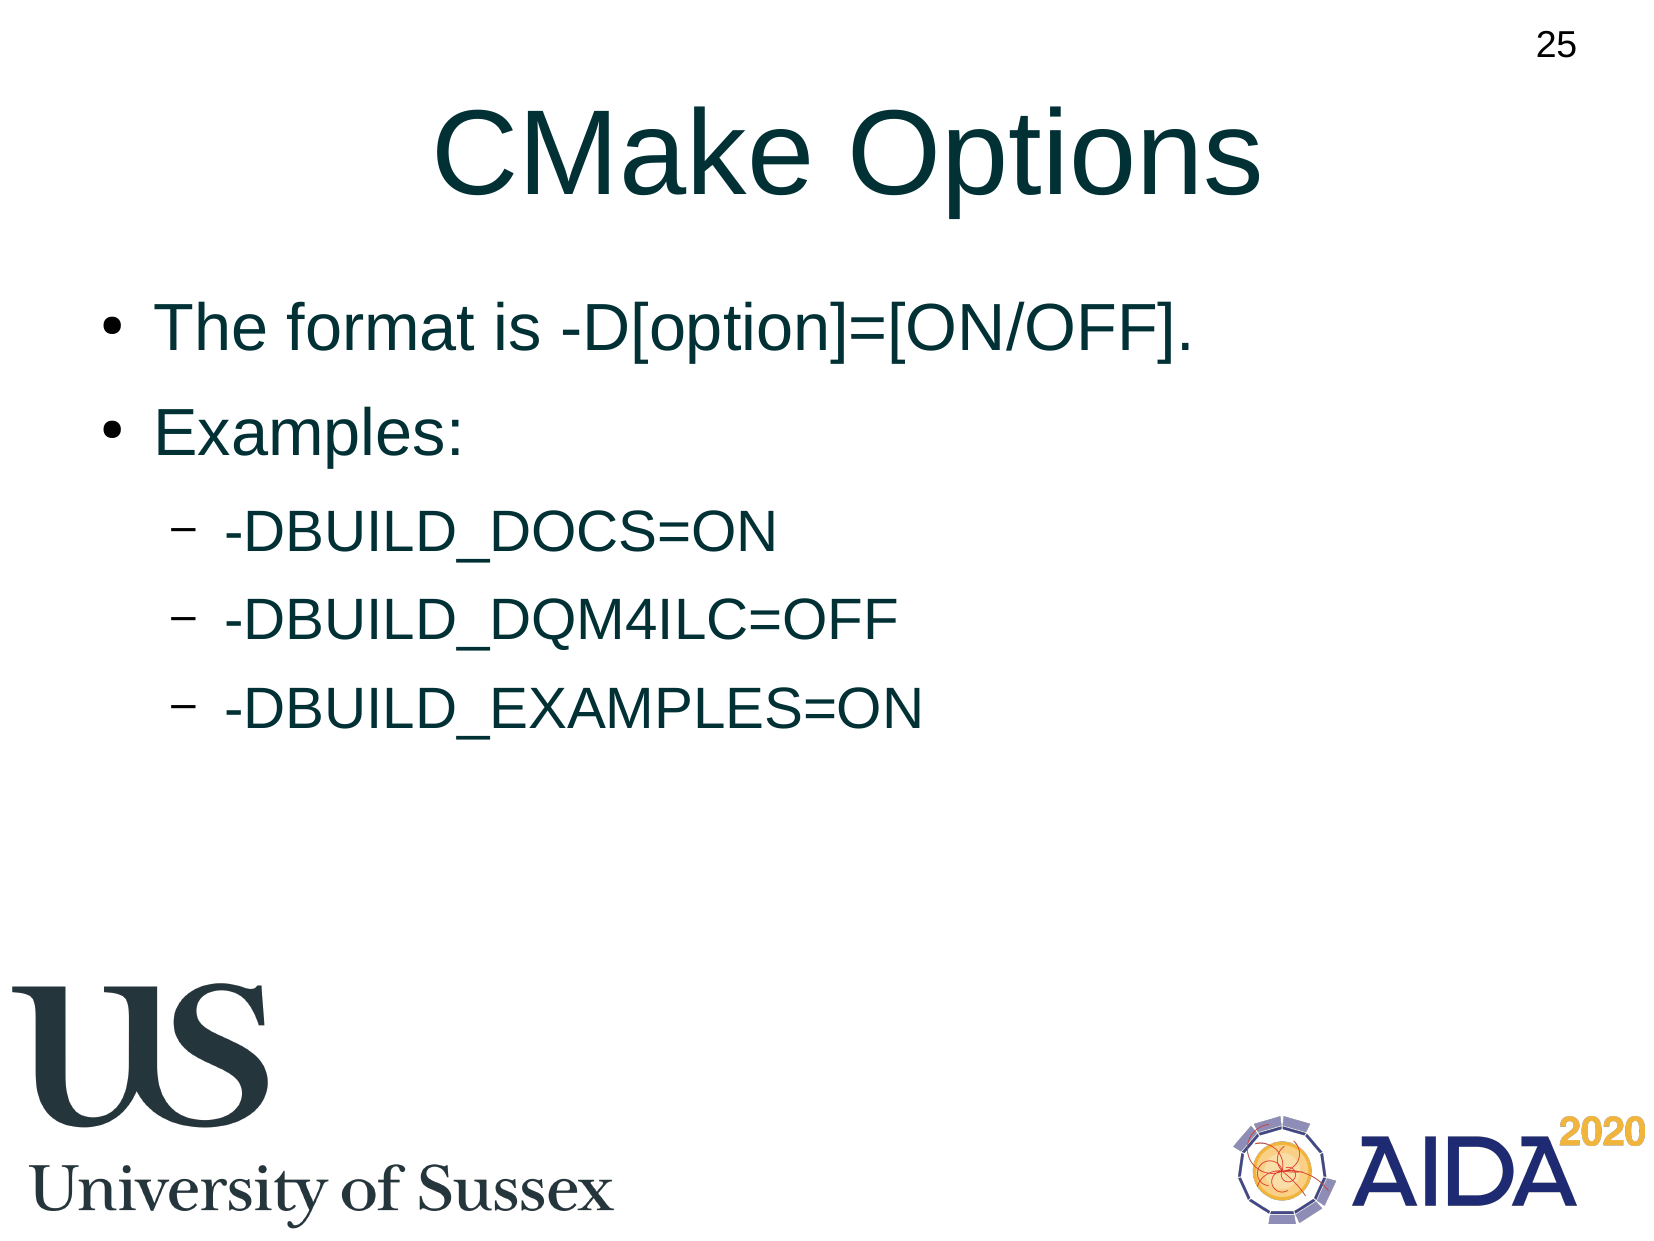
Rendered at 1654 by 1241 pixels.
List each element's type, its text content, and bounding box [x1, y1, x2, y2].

text_box <number> [1521, 16, 1654, 84]
picture [11, 982, 615, 1229]
list The format is -D[option]=[ON/OFF]. Examples: -DBUILD_DOCS=ON -DBUILD_DQM4ILC=OFF -DBUILD_EXAMPLES=ON [82, 290, 1571, 957]
title CMake Options [82, 49, 1571, 257]
picture [1233, 1116, 1645, 1224]
